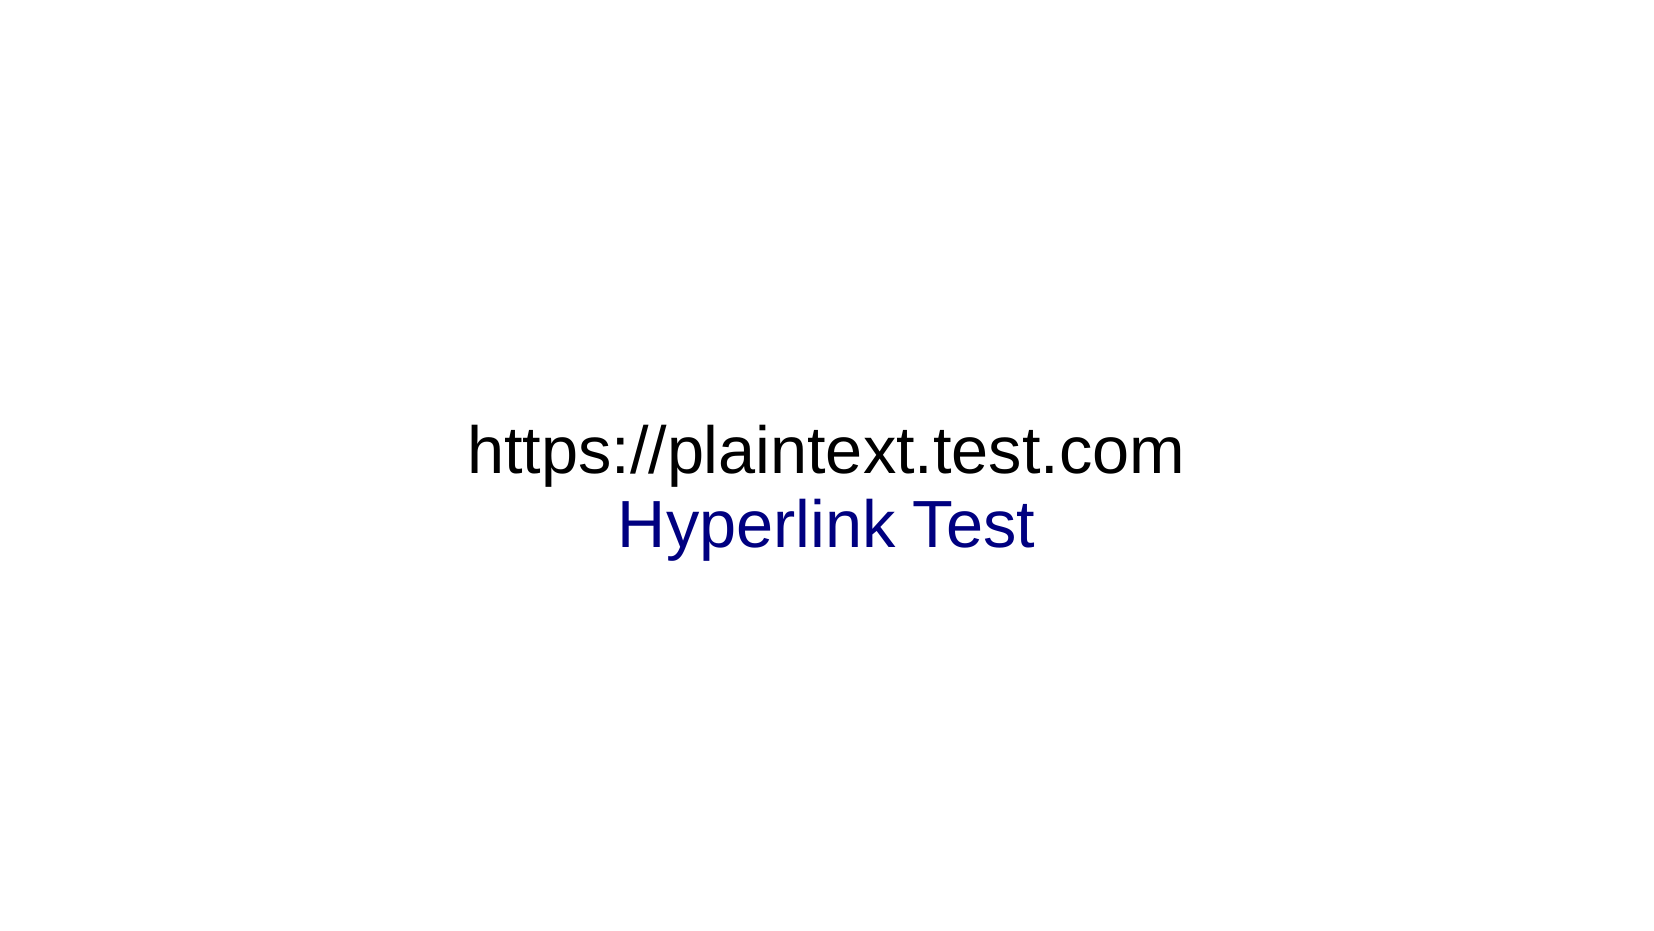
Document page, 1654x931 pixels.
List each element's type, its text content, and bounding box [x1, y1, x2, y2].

subtitle https://plaintext.test.com Hyperlink Test [82, 217, 1571, 758]
